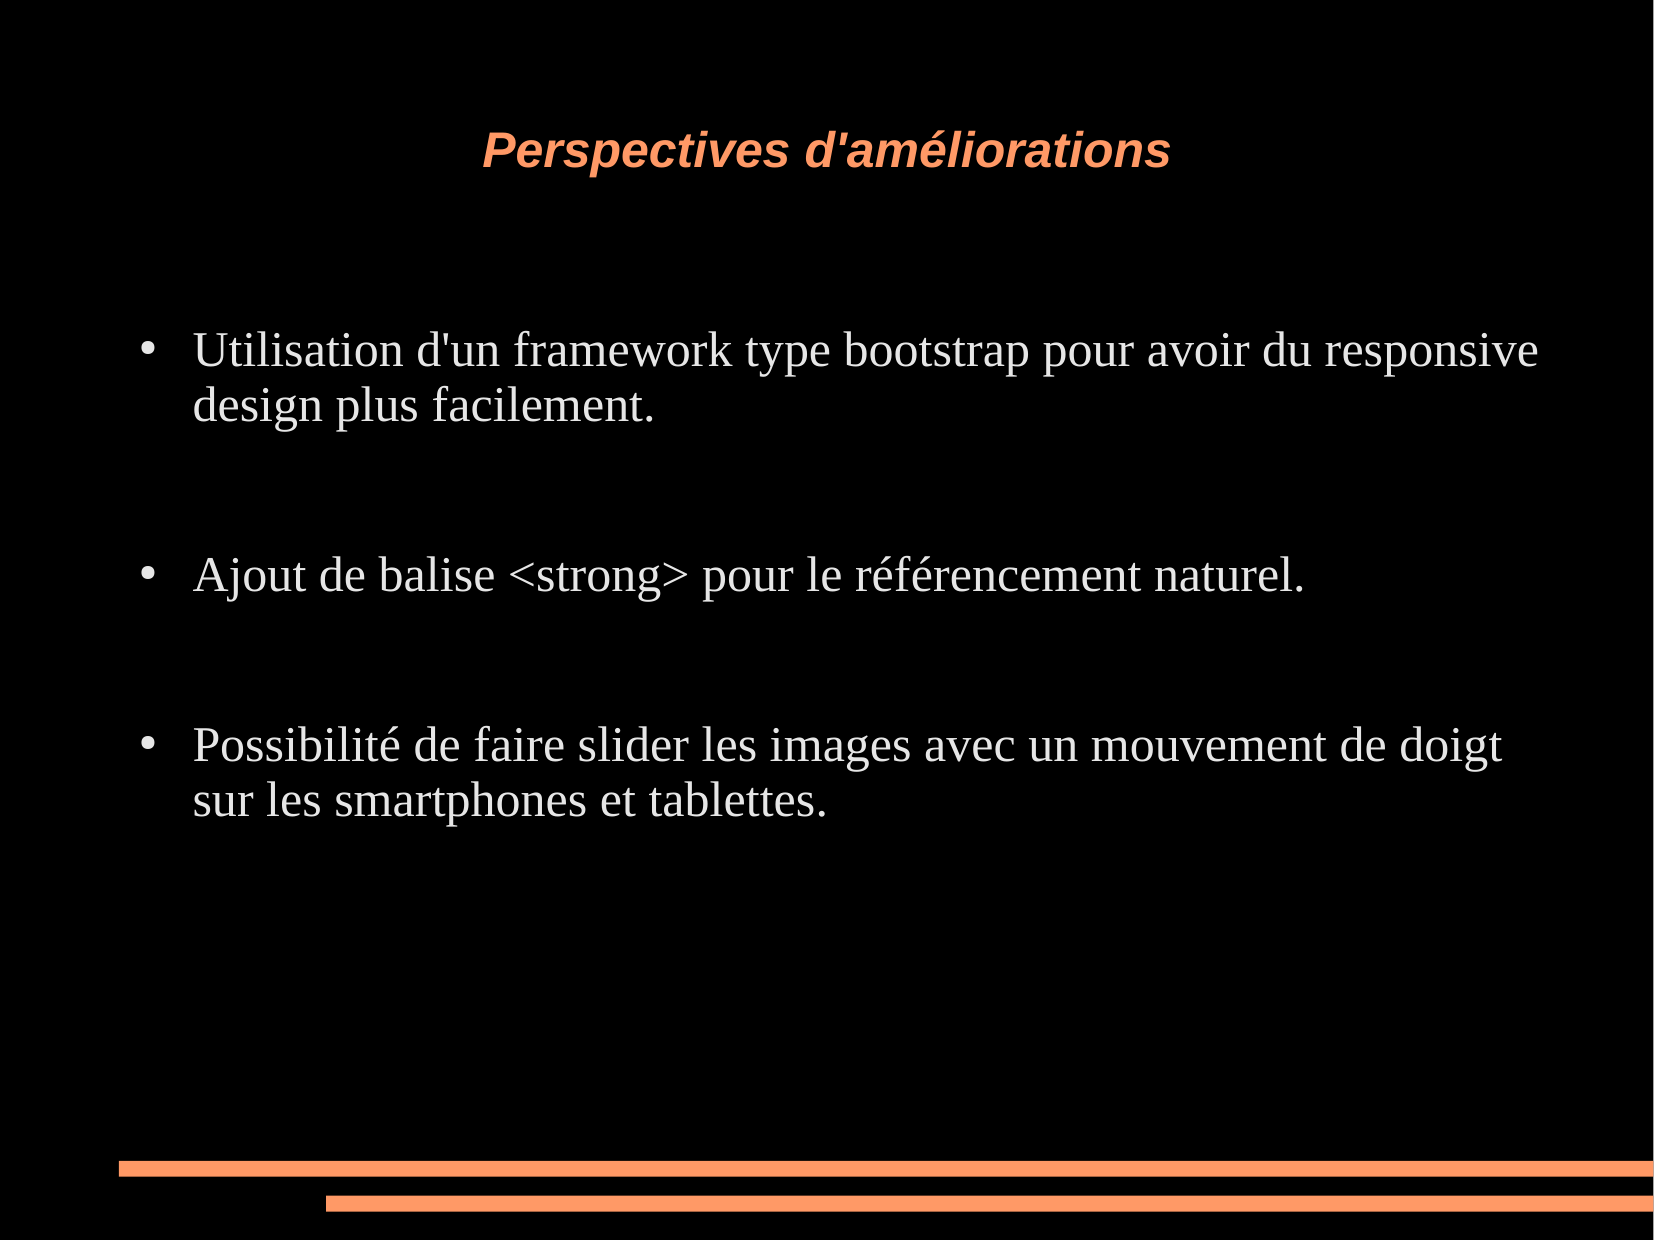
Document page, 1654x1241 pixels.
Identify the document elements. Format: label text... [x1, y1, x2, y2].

list Utilisation d'un framework type bootstrap pour avoir du responsive design plus facilement. Ajout de balise <strong> pour le référencement naturel. Possibilité de faire slider les images avec un mouvement de doigt sur les smartphones et tablettes. [121, 322, 1561, 1132]
title Perspectives d'améliorations [121, 46, 1534, 254]
